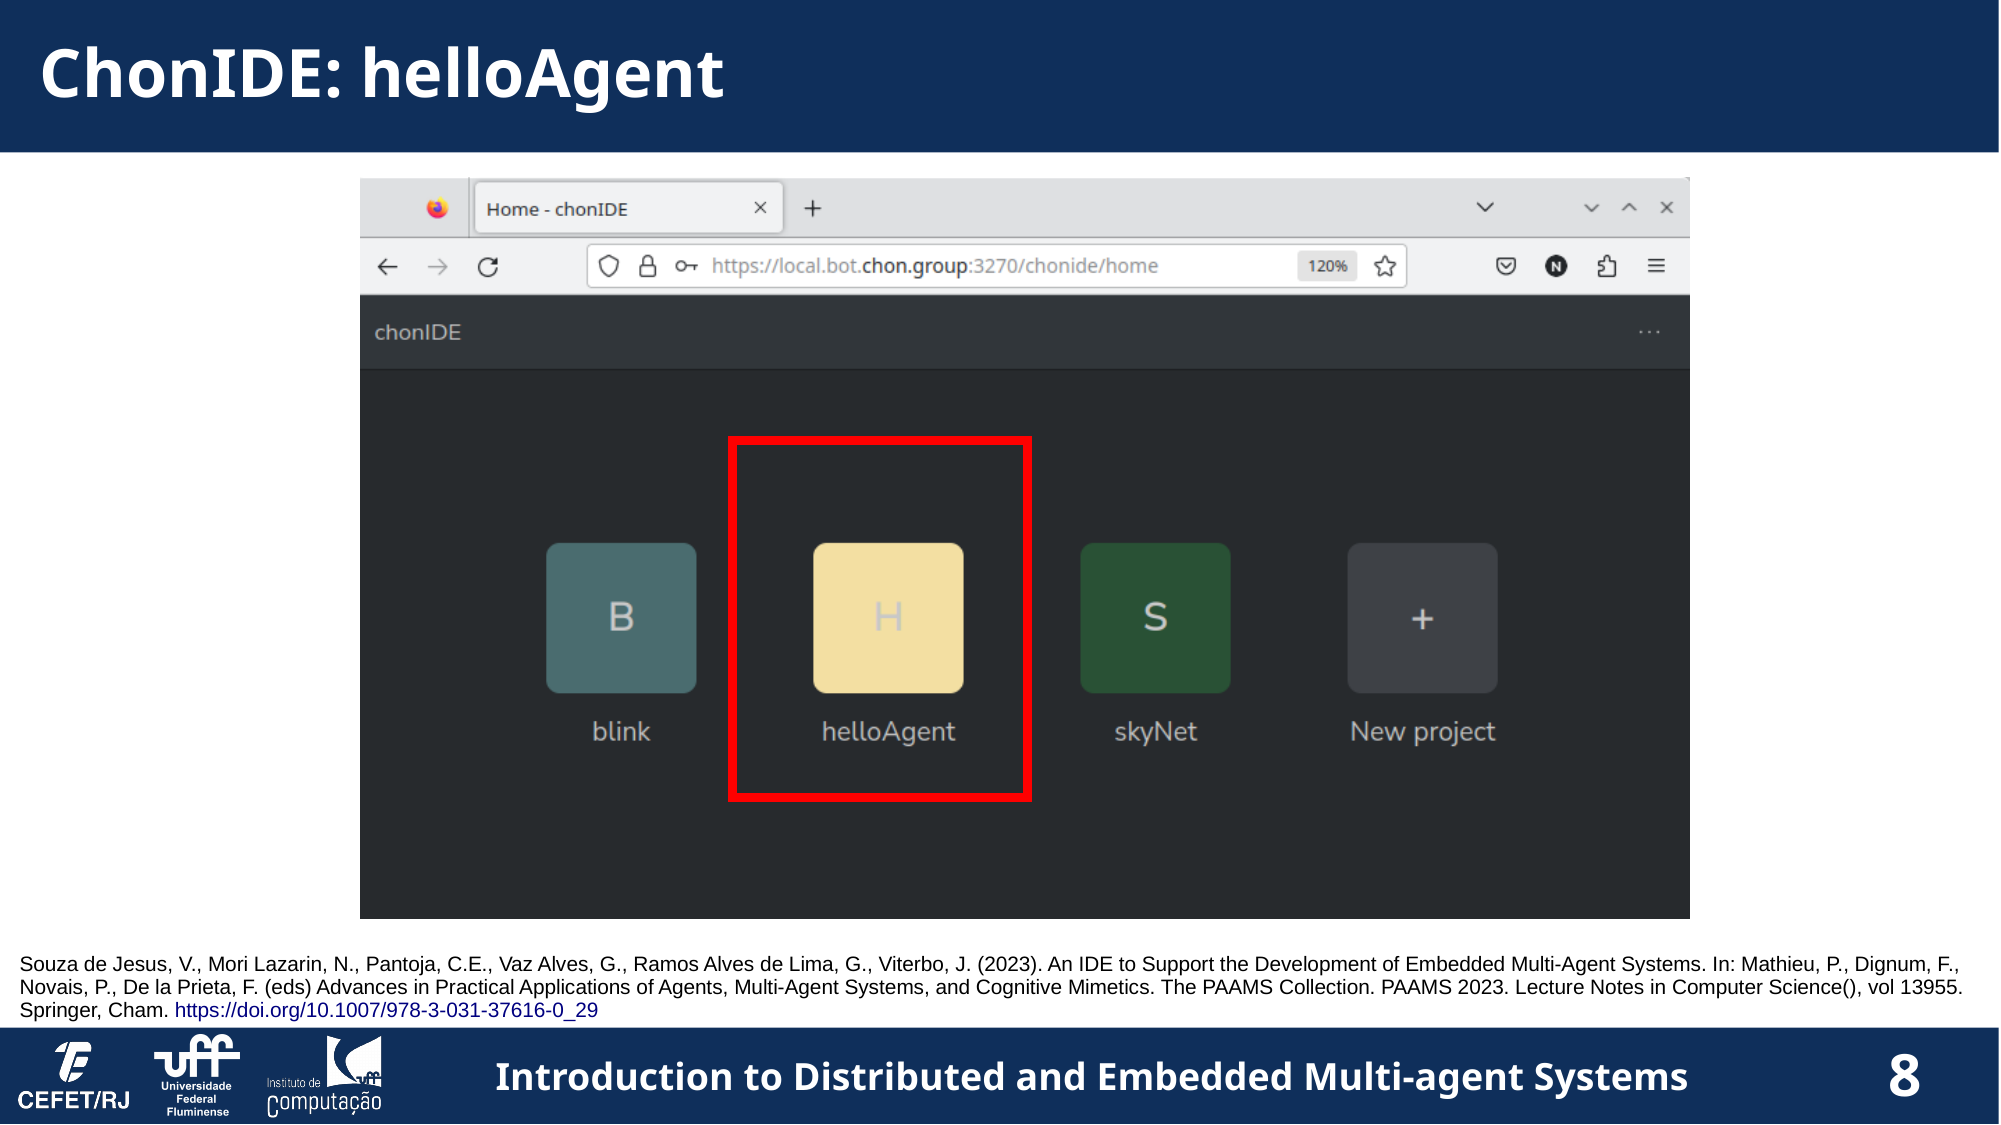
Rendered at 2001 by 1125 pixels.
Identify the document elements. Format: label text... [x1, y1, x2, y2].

text_box Souza de Jesus, V., Mori Lazarin, N., Pantoja, C.E., Vaz Alves, G., Ramos Alves de Lima, G., Viterbo, J. (2023). An IDE to Support the Development of Embedded Multi-Agent Systems. In: Mathieu, P., Dignum, F., Novais, P., De la Prieta, F. (eds) Advances in Practical Applications of Agents, Multi-Agent Systems, and Cognitive Mimetics. The PAAMS Collection. PAAMS 2023. Lecture Notes in Computer Science(), vol 13955. Springer, Cham. https://doi.org/10.1007/978-3-031-37616-0_29 [4, 944, 1979, 1030]
picture [360, 177, 1690, 919]
picture [153, 1033, 241, 1121]
text_box ChonIDE: helloAgent [25, 23, 1998, 116]
picture [265, 1033, 383, 1118]
picture [18, 1030, 129, 1125]
